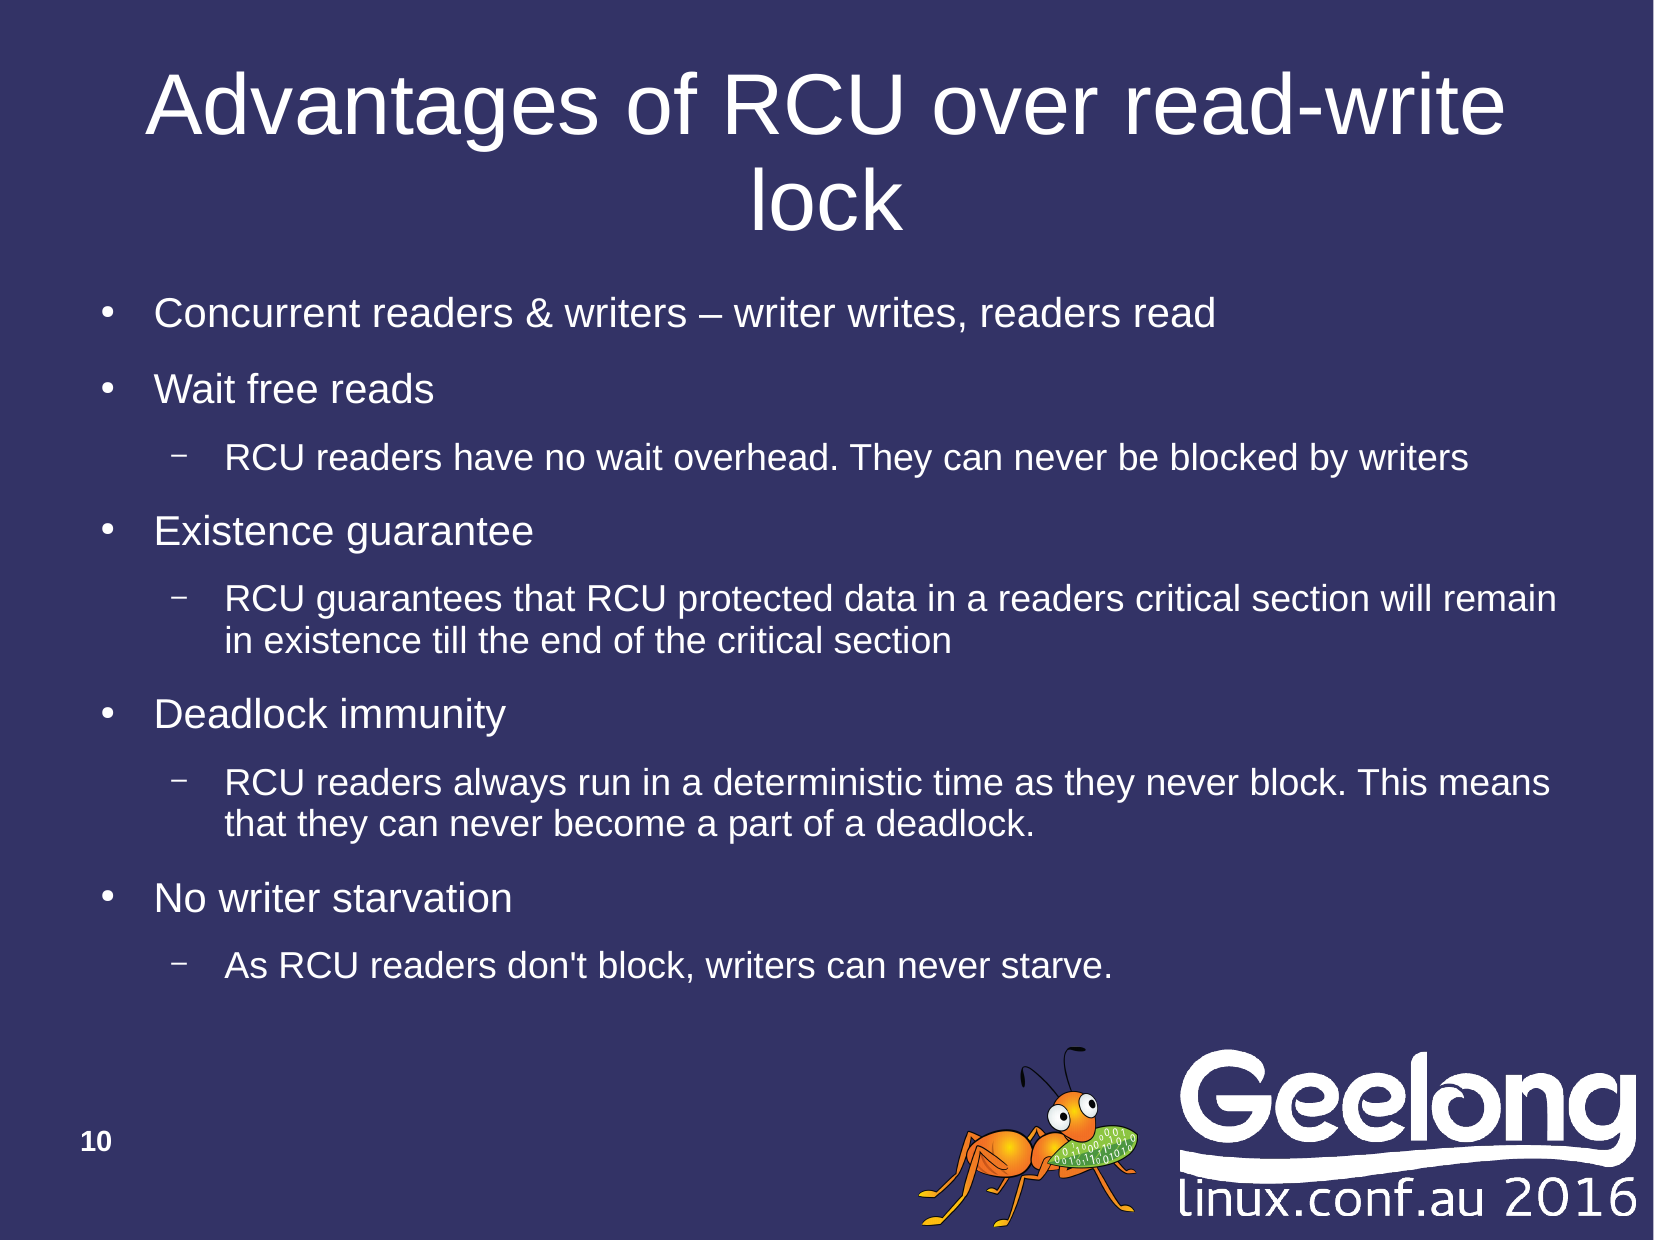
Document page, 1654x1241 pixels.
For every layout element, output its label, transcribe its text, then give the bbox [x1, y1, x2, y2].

title Advantages of RCU over read-write lock [82, 49, 1571, 257]
picture [1180, 1049, 1636, 1216]
list Concurrent readers & writers – writer writes, readers read Wait free reads RCU readers have no wait overhead. They can never be blocked by writers Existence guarantee RCU guarantees that RCU protected data in a readers critical section will remain in existence till the end of the critical section Deadlock immunity RCU readers always run in a deterministic time as they never block. This means that they can never become a part of a deadlock. No writer starvation As RCU readers don't block, writers can never starve. [82, 290, 1571, 1010]
picture [915, 1044, 1141, 1231]
